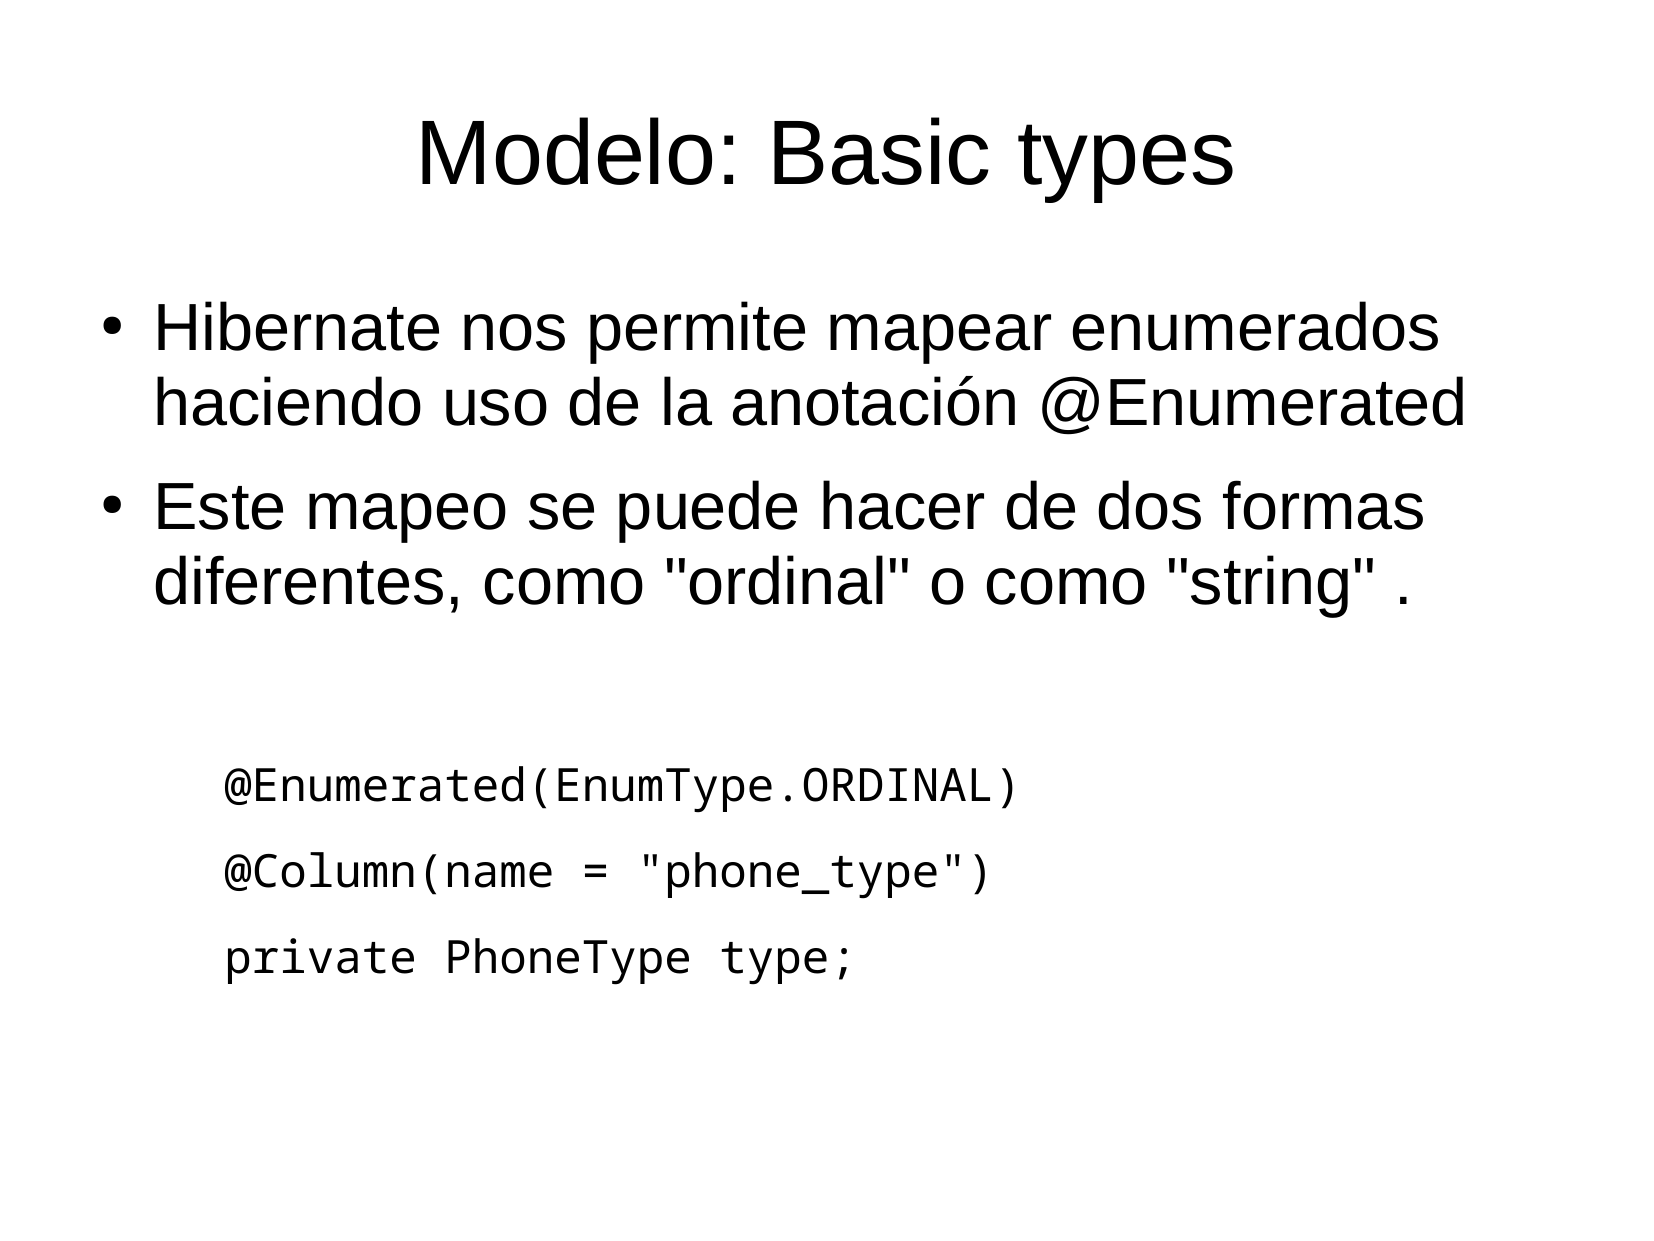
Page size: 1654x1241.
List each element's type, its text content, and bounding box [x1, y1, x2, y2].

title Modelo: Basic types [82, 49, 1571, 257]
list Hibernate nos permite mapear enumerados haciendo uso de la anotación @Enumerated Este mapeo se puede hacer de dos formas diferentes, como "ordinal" o como "string" . @Enumerated(EnumType.ORDINAL) @Column(name = "phone_type") private PhoneType type; [82, 290, 1571, 1109]
